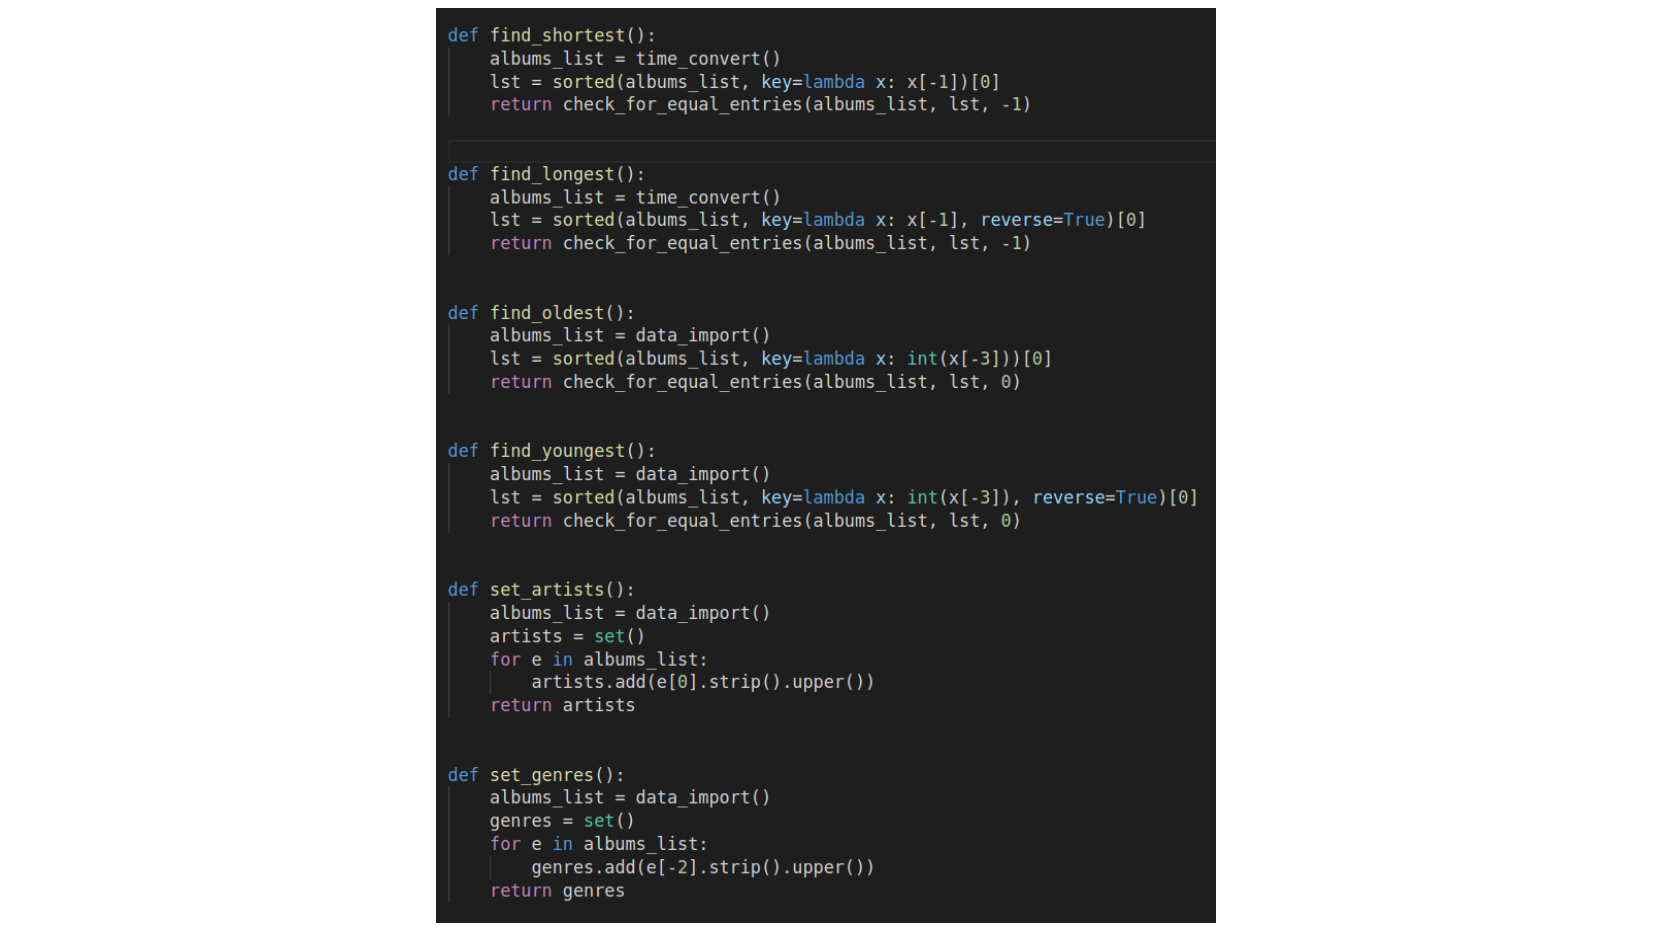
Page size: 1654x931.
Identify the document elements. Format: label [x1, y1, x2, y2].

picture [436, 8, 1216, 923]
